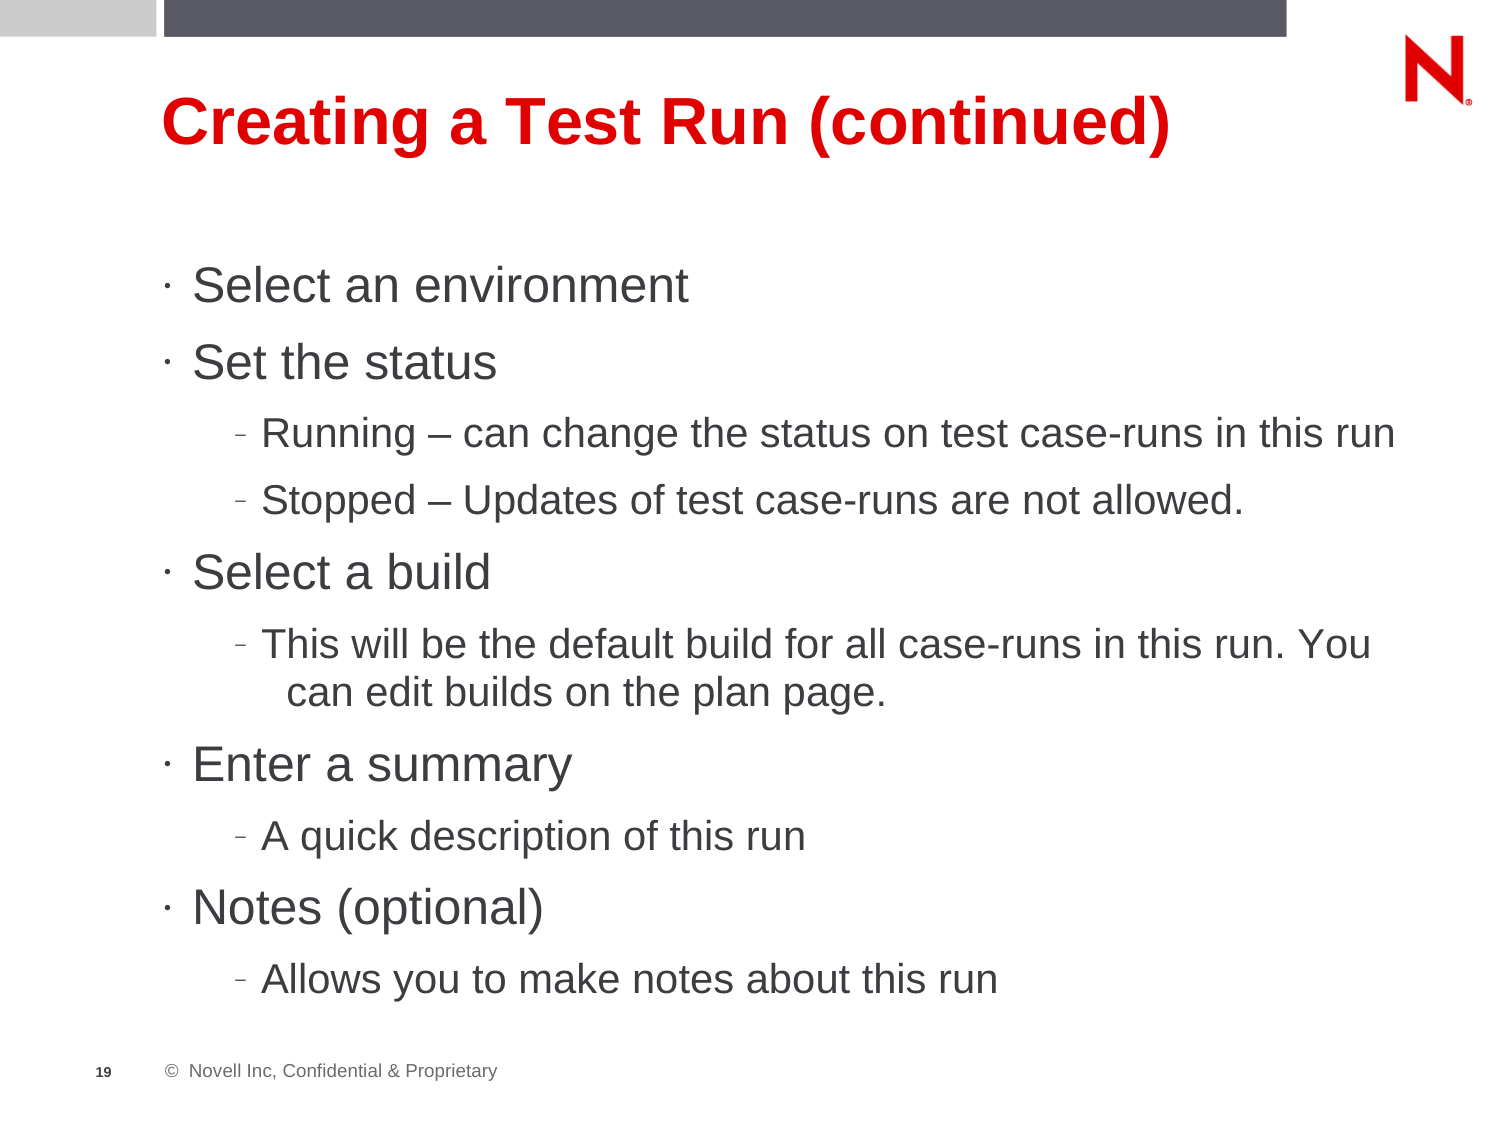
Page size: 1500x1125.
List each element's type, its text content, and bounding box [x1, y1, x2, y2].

list Select an environment Set the status Running – can change the status on test case-runs in this run Stopped – Updates of test case-runs are not allowed. Select a build This will be the default build for all case-runs in this run. You can edit builds on the plan page. Enter a summary A quick description of this run Notes (optional) Allows you to make notes about this run [163, 254, 1404, 1027]
picture [1403, 32, 1473, 107]
title Creating a Test Run (continued) [161, 41, 1383, 205]
